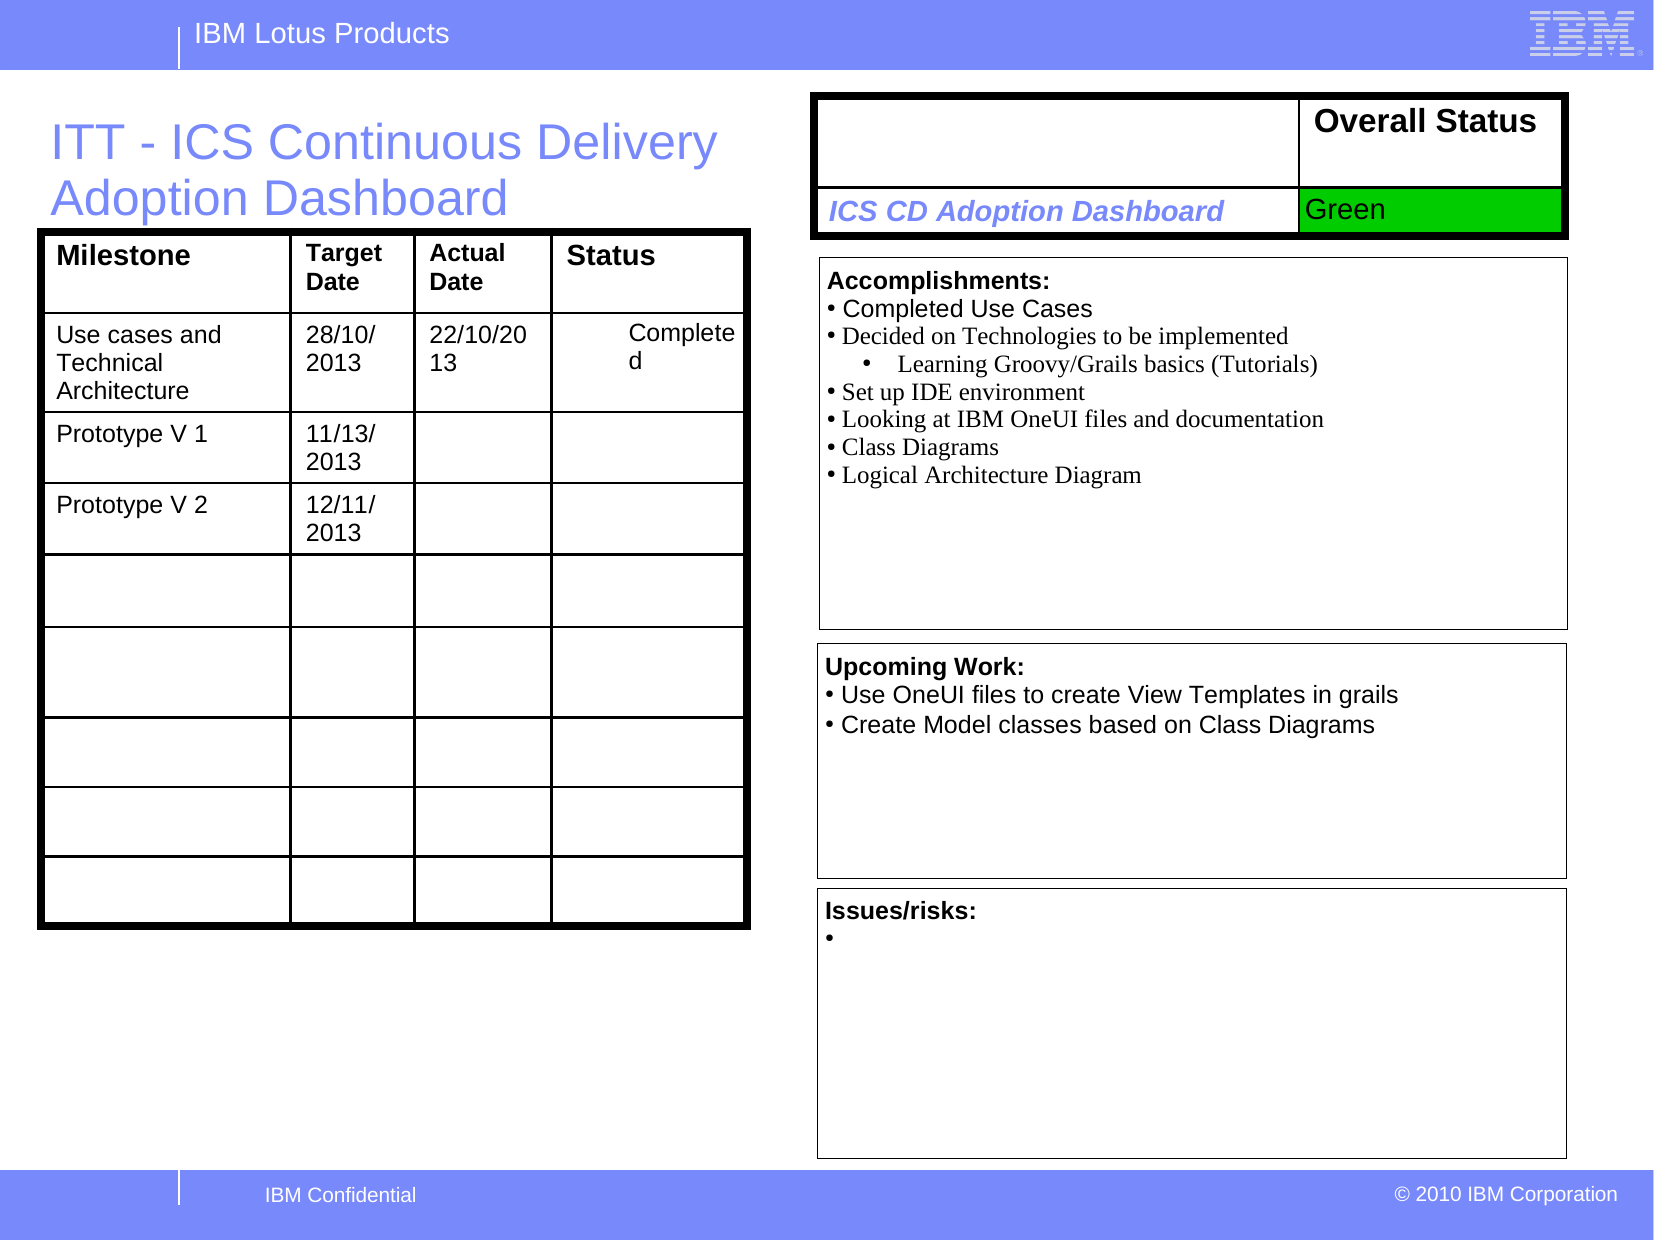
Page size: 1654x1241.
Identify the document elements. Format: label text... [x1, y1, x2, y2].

table_header Actual Date [416, 236, 550, 312]
table_cell 11/13/ 2013 [292, 413, 413, 482]
text_box Issues/risks: [817, 888, 1567, 1159]
table_header Status [553, 236, 743, 312]
table_cell Completed [553, 314, 743, 411]
table_cell [292, 719, 413, 786]
table_header Overall Status [1300, 100, 1561, 186]
table_cell [45, 858, 289, 922]
table_cell [553, 484, 743, 553]
table_cell [553, 858, 743, 922]
table_cell [416, 413, 550, 482]
table_header Milestone [45, 236, 289, 312]
table_cell [553, 719, 743, 786]
text_box ITT - ICS Continuous Delivery Adoption Dashboard [35, 106, 750, 198]
table_cell 22/10/2013 [416, 314, 550, 411]
table_cell 12/11/ 2013 [292, 484, 413, 553]
table_cell [45, 556, 289, 626]
table_cell [416, 556, 550, 626]
table_cell ICS CD Adoption Dashboard [818, 189, 1298, 232]
table_cell [416, 858, 550, 922]
table_cell Prototype V 2 [45, 484, 289, 553]
table_cell Green [1300, 189, 1561, 232]
table_cell [553, 628, 743, 716]
table_cell [292, 858, 413, 922]
table_cell Use cases and Technical Architecture [45, 314, 289, 411]
table_header Target Date [292, 236, 413, 312]
table_cell [45, 628, 289, 716]
table_cell 28/10/ 2013 [292, 314, 413, 411]
table_cell [416, 628, 550, 716]
table_cell [553, 788, 743, 855]
table_header [818, 100, 1298, 186]
table_cell Prototype V 1 [45, 413, 289, 482]
table_cell [45, 719, 289, 786]
table_cell [292, 556, 413, 626]
table_cell [416, 788, 550, 855]
picture [1530, 11, 1643, 56]
table_cell [292, 788, 413, 855]
table_cell [416, 484, 550, 553]
text_box Accomplishments: Completed Use Cases Decided on Technologies to be implemented Learning Groovy/Grails basics (Tutorials) Set up IDE environment Looking at IBM OneUI files and documentation Class Diagrams Logical Architecture Diagram [819, 257, 1568, 630]
table_cell [553, 556, 743, 626]
table_cell [416, 719, 550, 786]
text_box Upcoming Work: Use OneUI files to create View Templates in grails Create Model classes based on Class Diagrams [817, 643, 1567, 879]
table_cell [292, 628, 413, 716]
table_cell [45, 788, 289, 855]
table_cell [553, 413, 743, 482]
